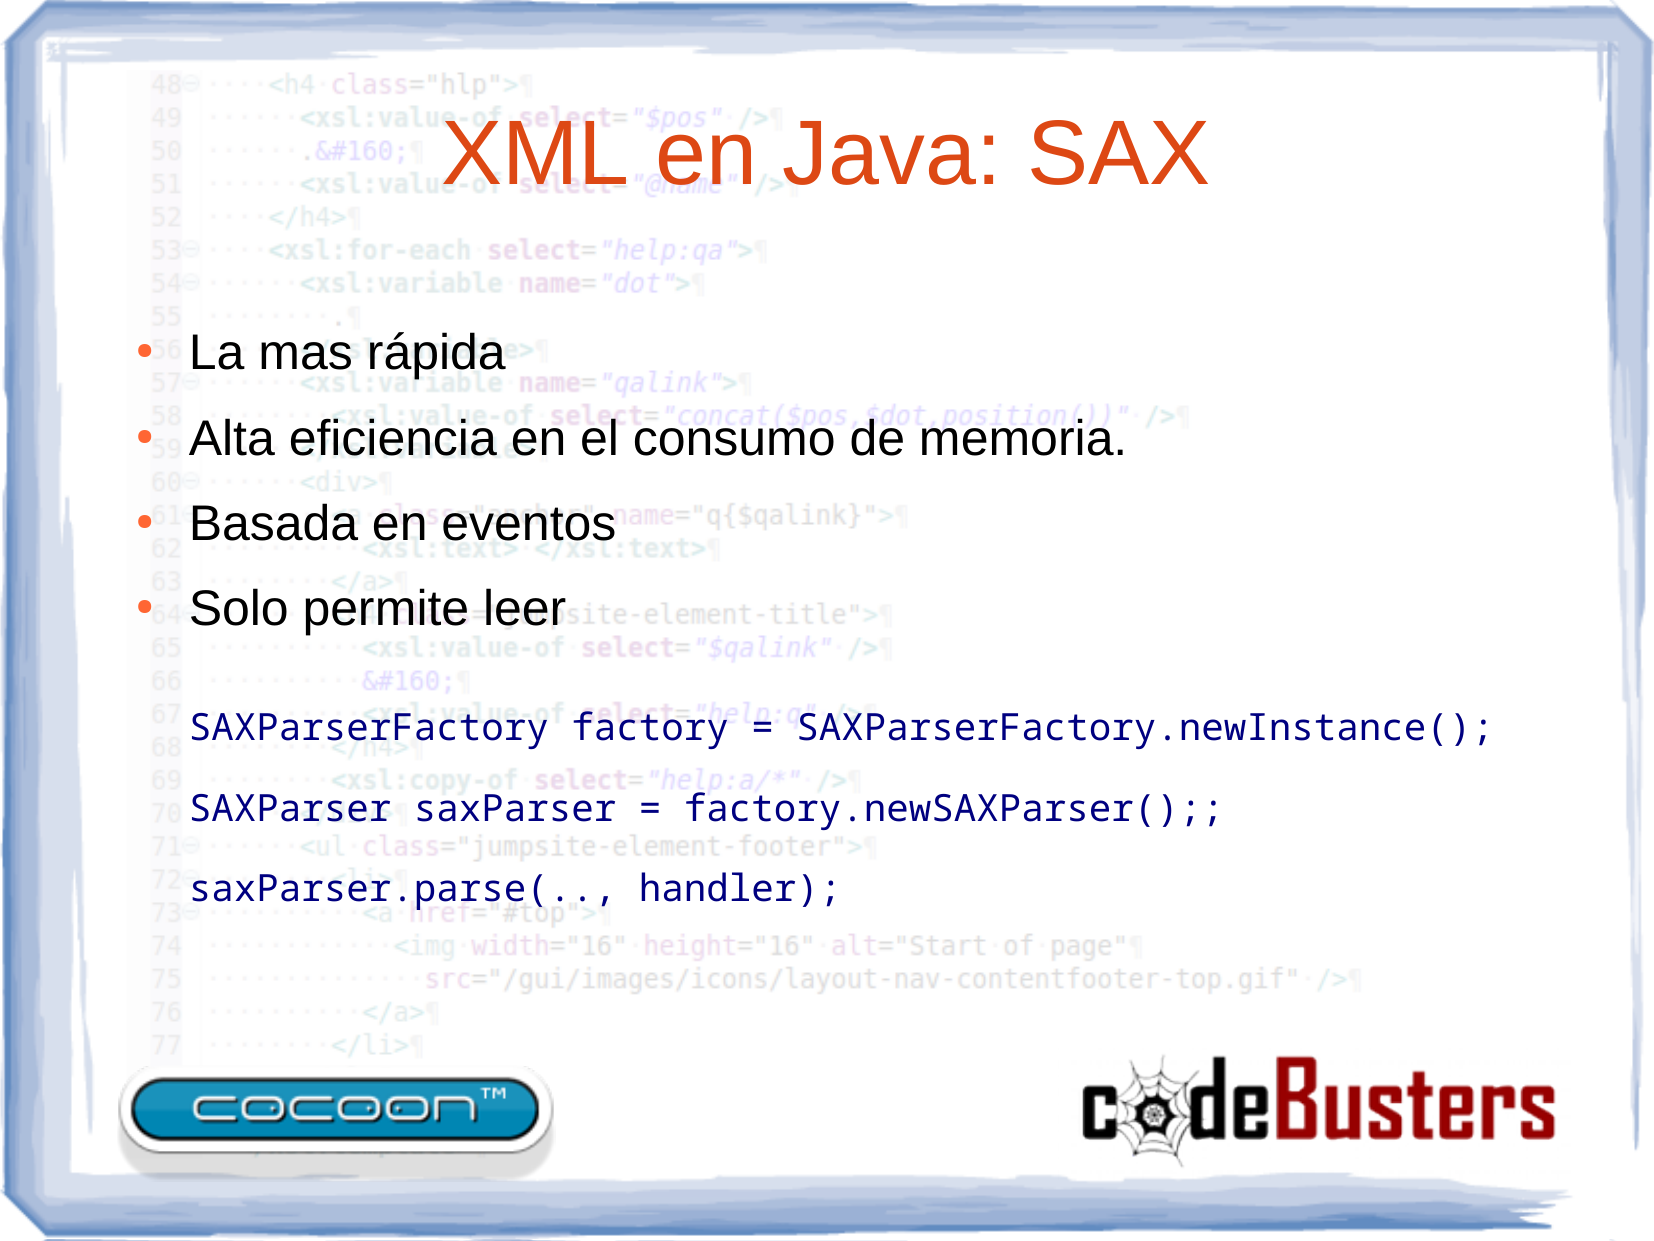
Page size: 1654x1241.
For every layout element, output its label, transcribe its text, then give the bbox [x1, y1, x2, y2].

list SAXParserFactory factory = SAXParserFactory.newInstance(); SAXParser saxParser = factory.newSAXParser();; saxParser.parse(.., handler); [118, 700, 1571, 1044]
list La mas rápida Alta eficiencia en el consumo de memoria. Basada en eventos Solo permite leer [118, 324, 1571, 668]
picture [0, 0, 1654, 1241]
title XML en Java: SAX [82, 49, 1571, 257]
